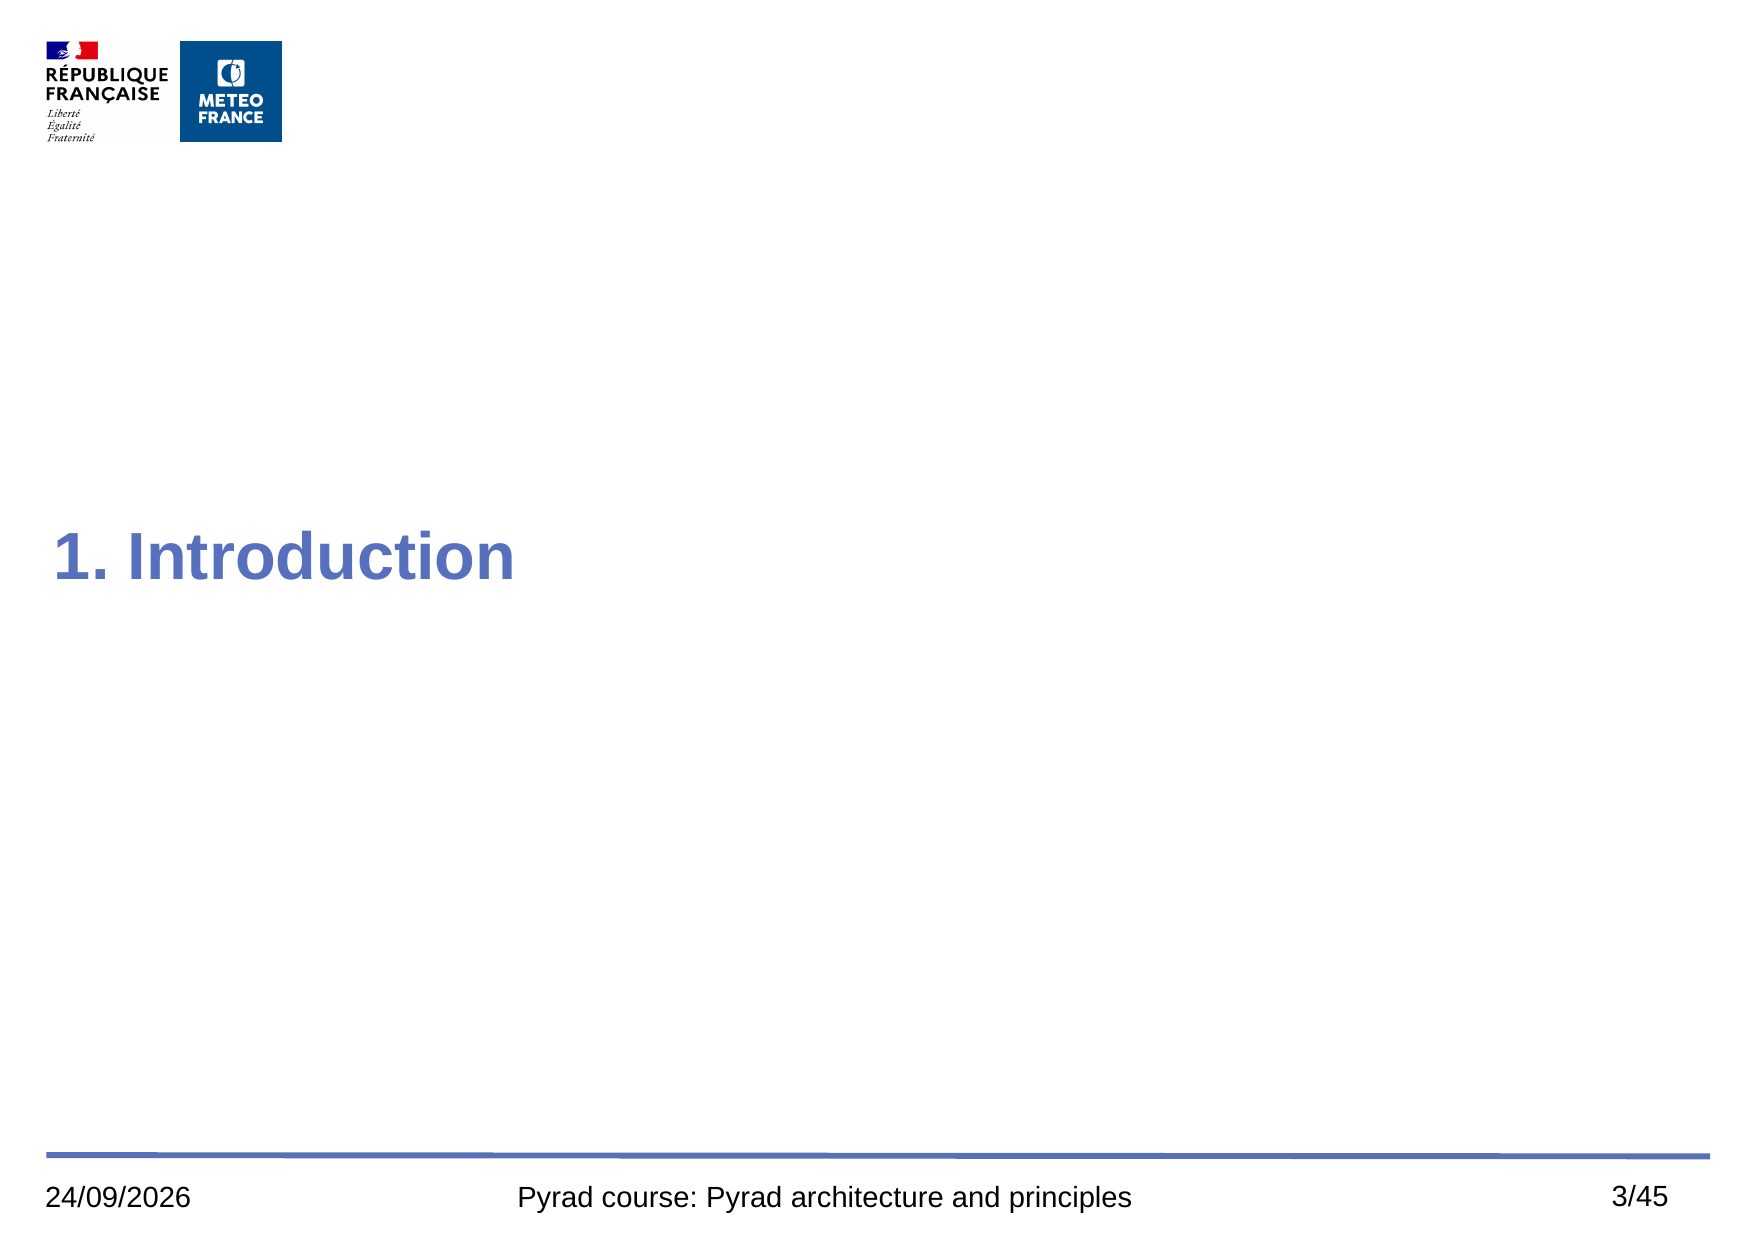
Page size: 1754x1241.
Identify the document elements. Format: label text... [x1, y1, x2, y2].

picture [180, 41, 282, 142]
picture [46, 41, 172, 142]
subtitle 1. Introduction [53, 321, 1440, 791]
